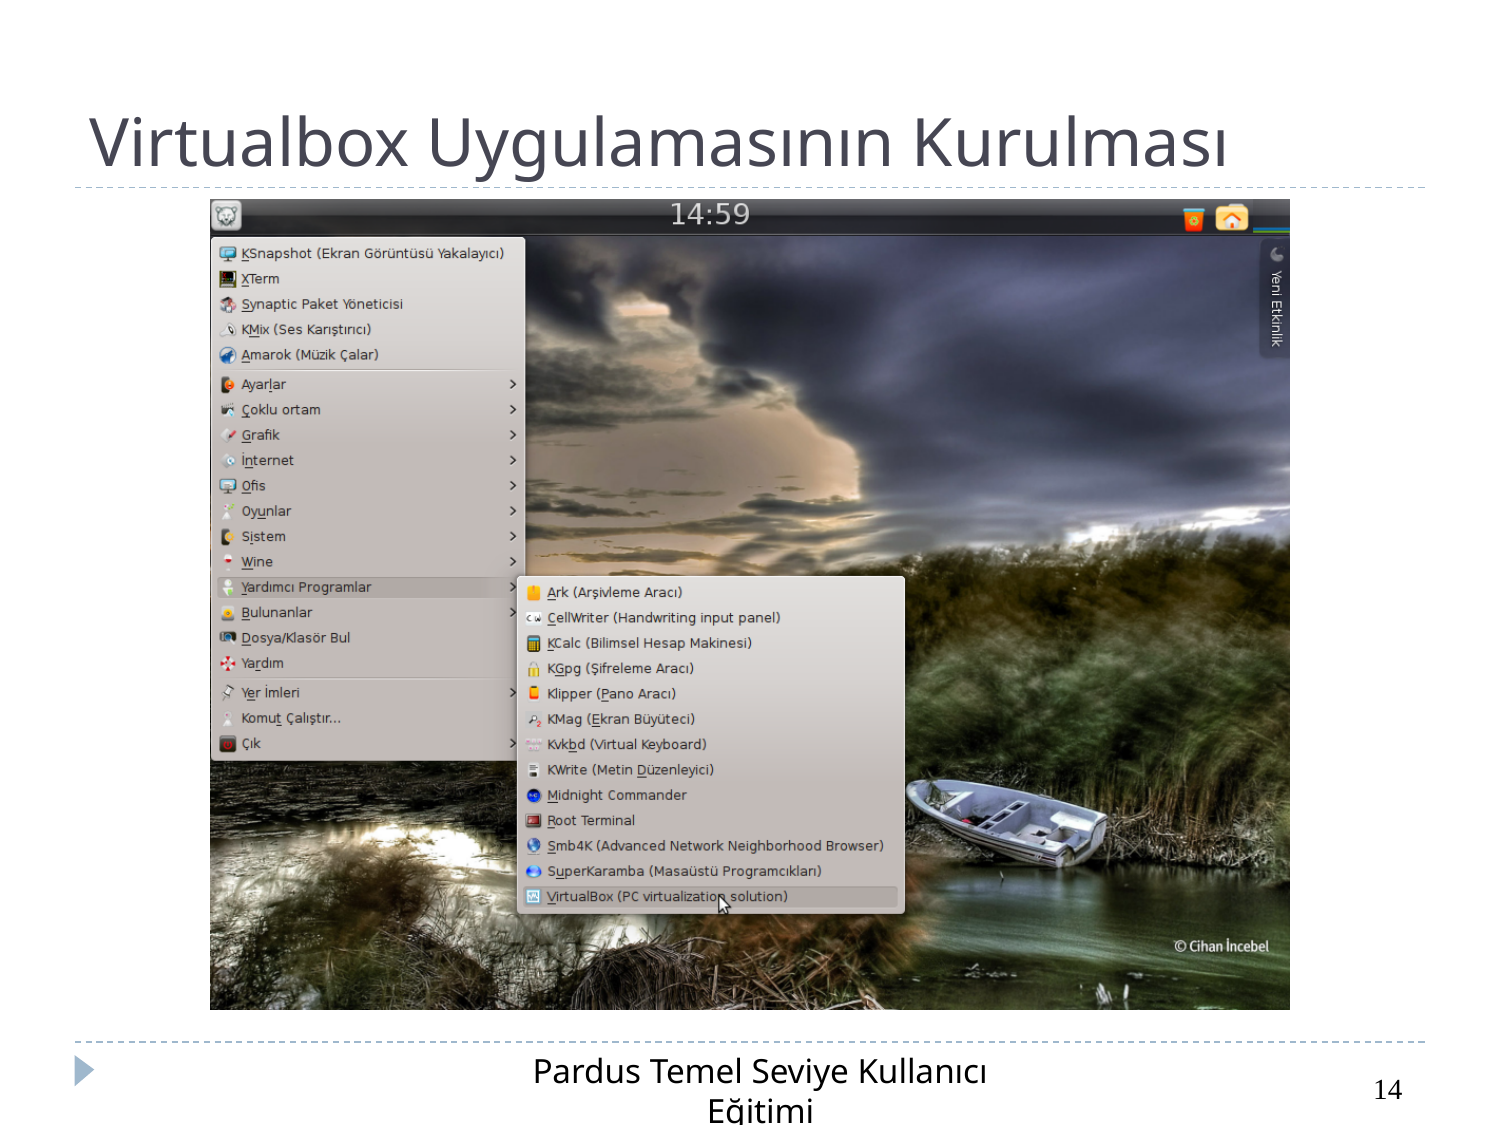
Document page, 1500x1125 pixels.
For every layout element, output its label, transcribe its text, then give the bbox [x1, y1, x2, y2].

title Virtualbox Uygulamasının Kurulması [75, 24, 1425, 188]
picture [210, 199, 1290, 1010]
